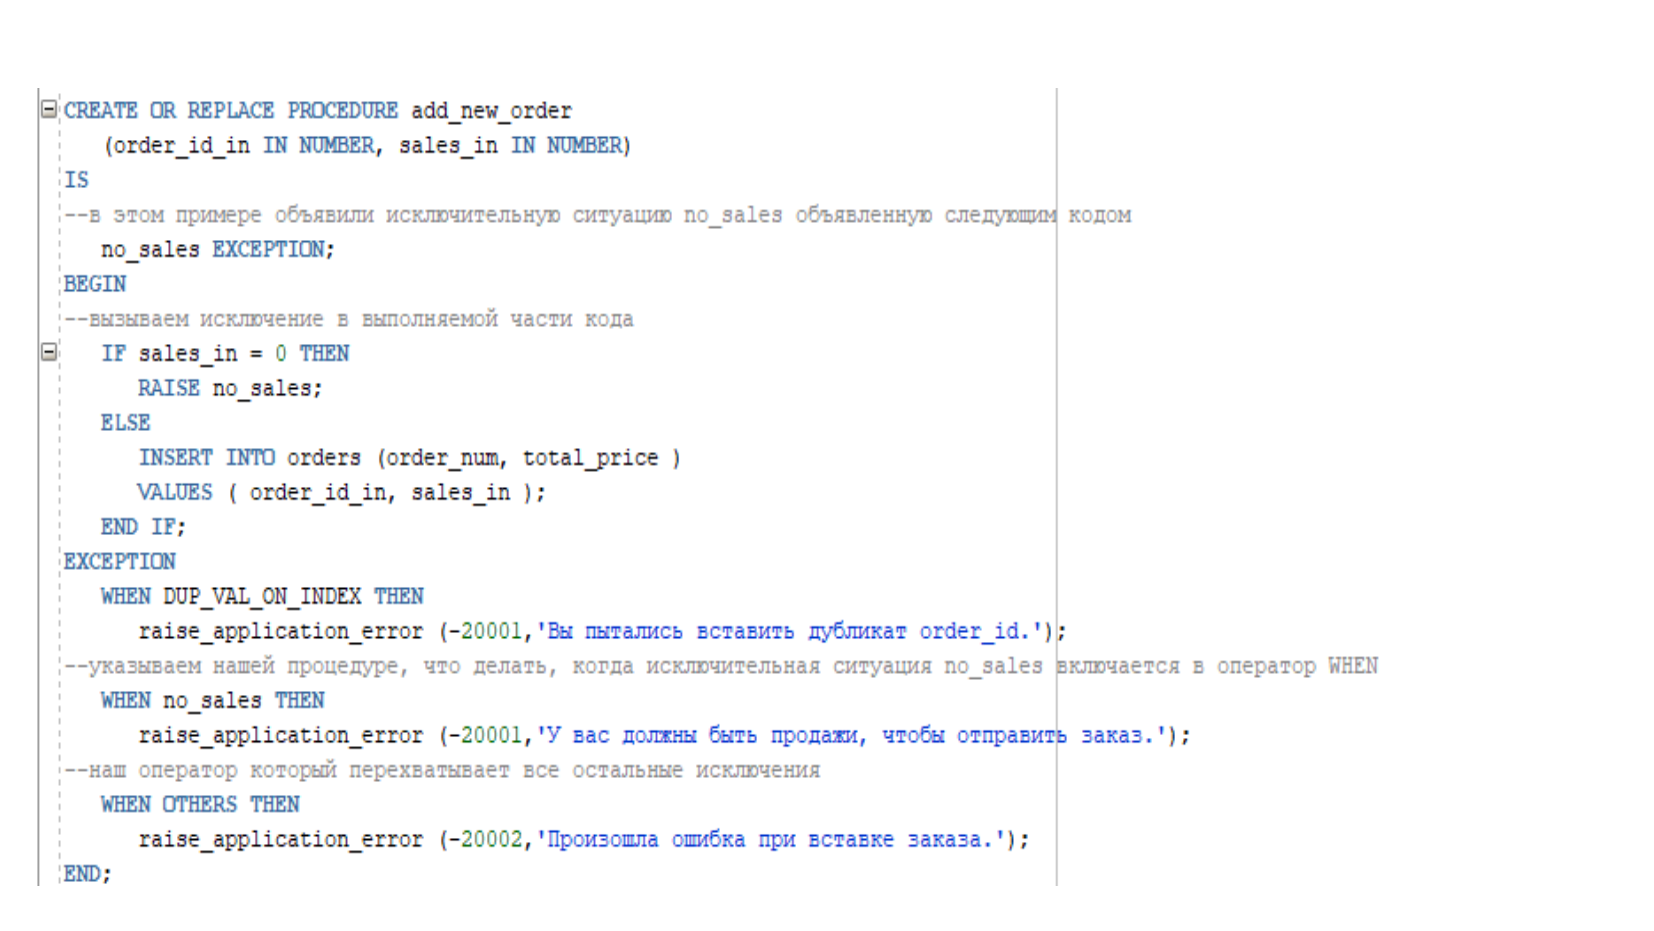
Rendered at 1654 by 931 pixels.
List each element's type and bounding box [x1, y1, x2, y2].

picture [29, 88, 1384, 886]
